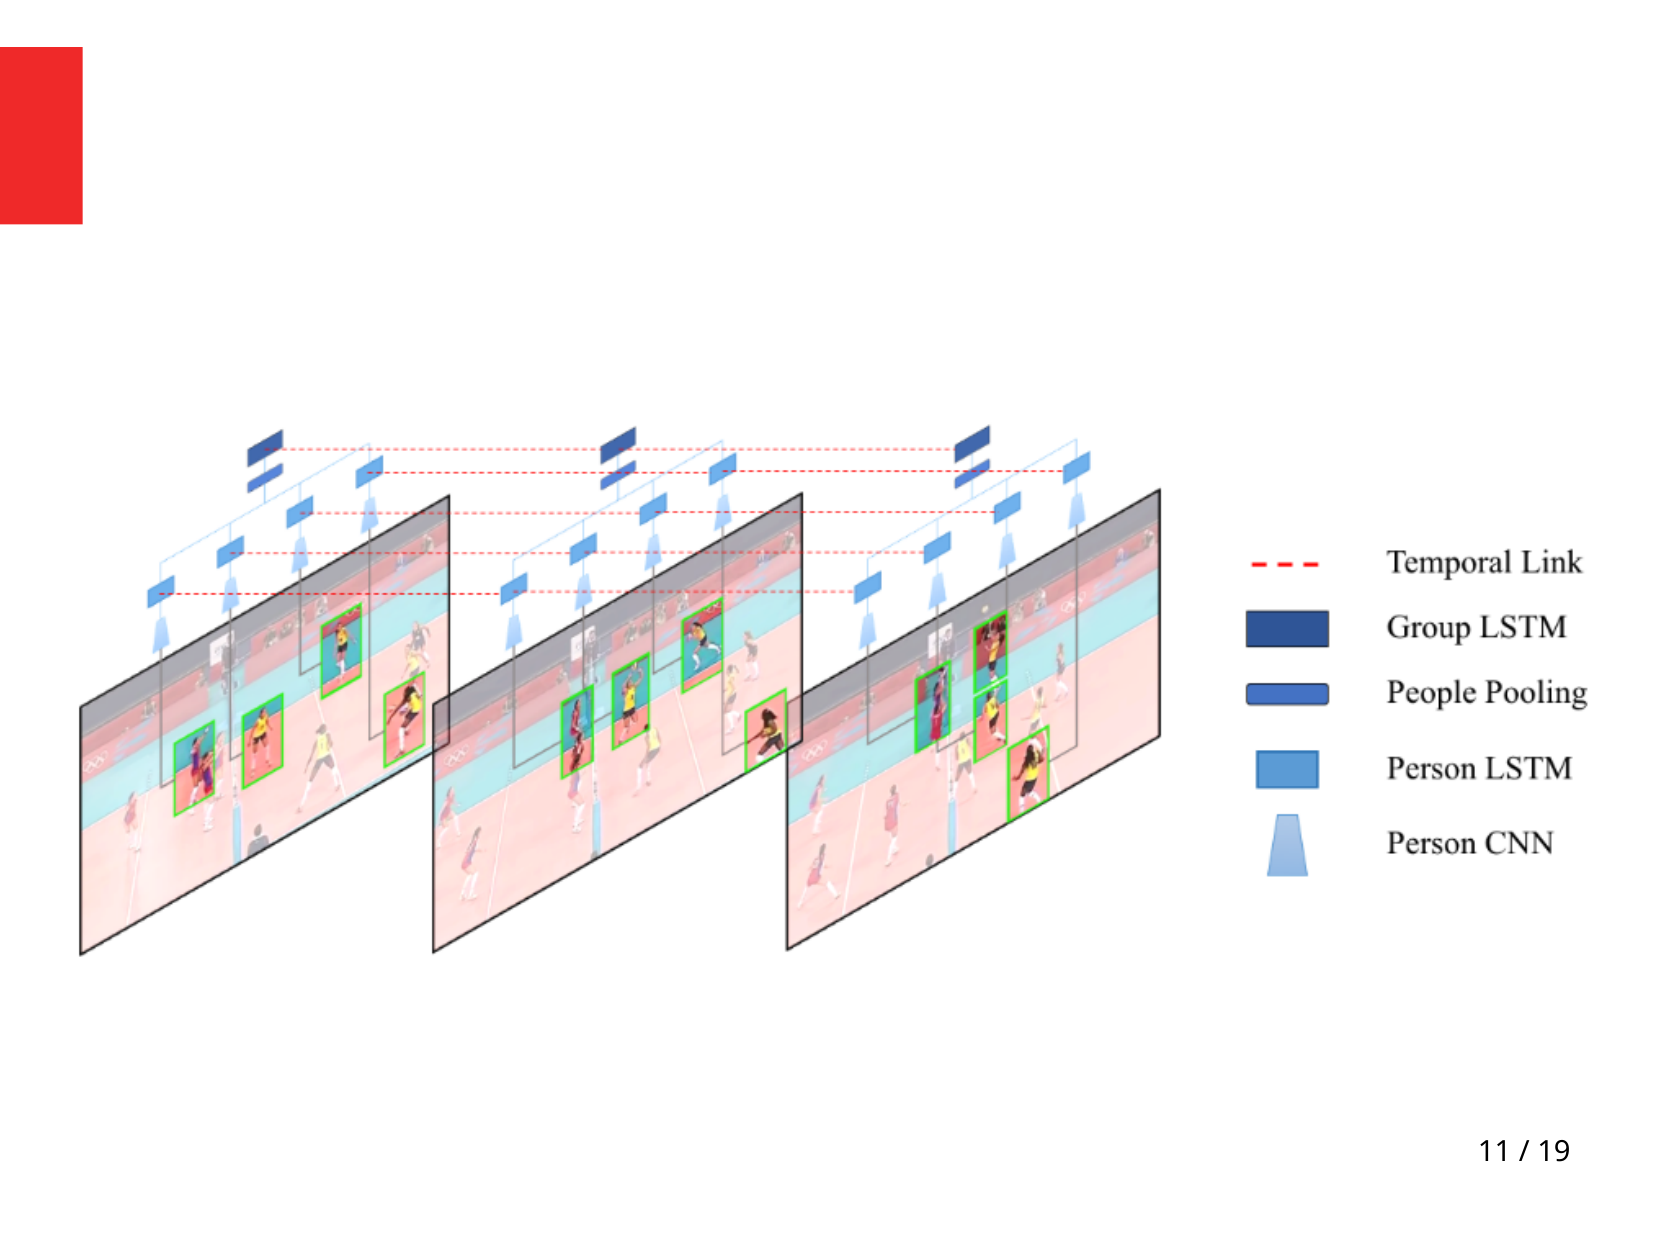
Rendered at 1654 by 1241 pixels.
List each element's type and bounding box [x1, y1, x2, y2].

picture [24, 392, 1622, 993]
